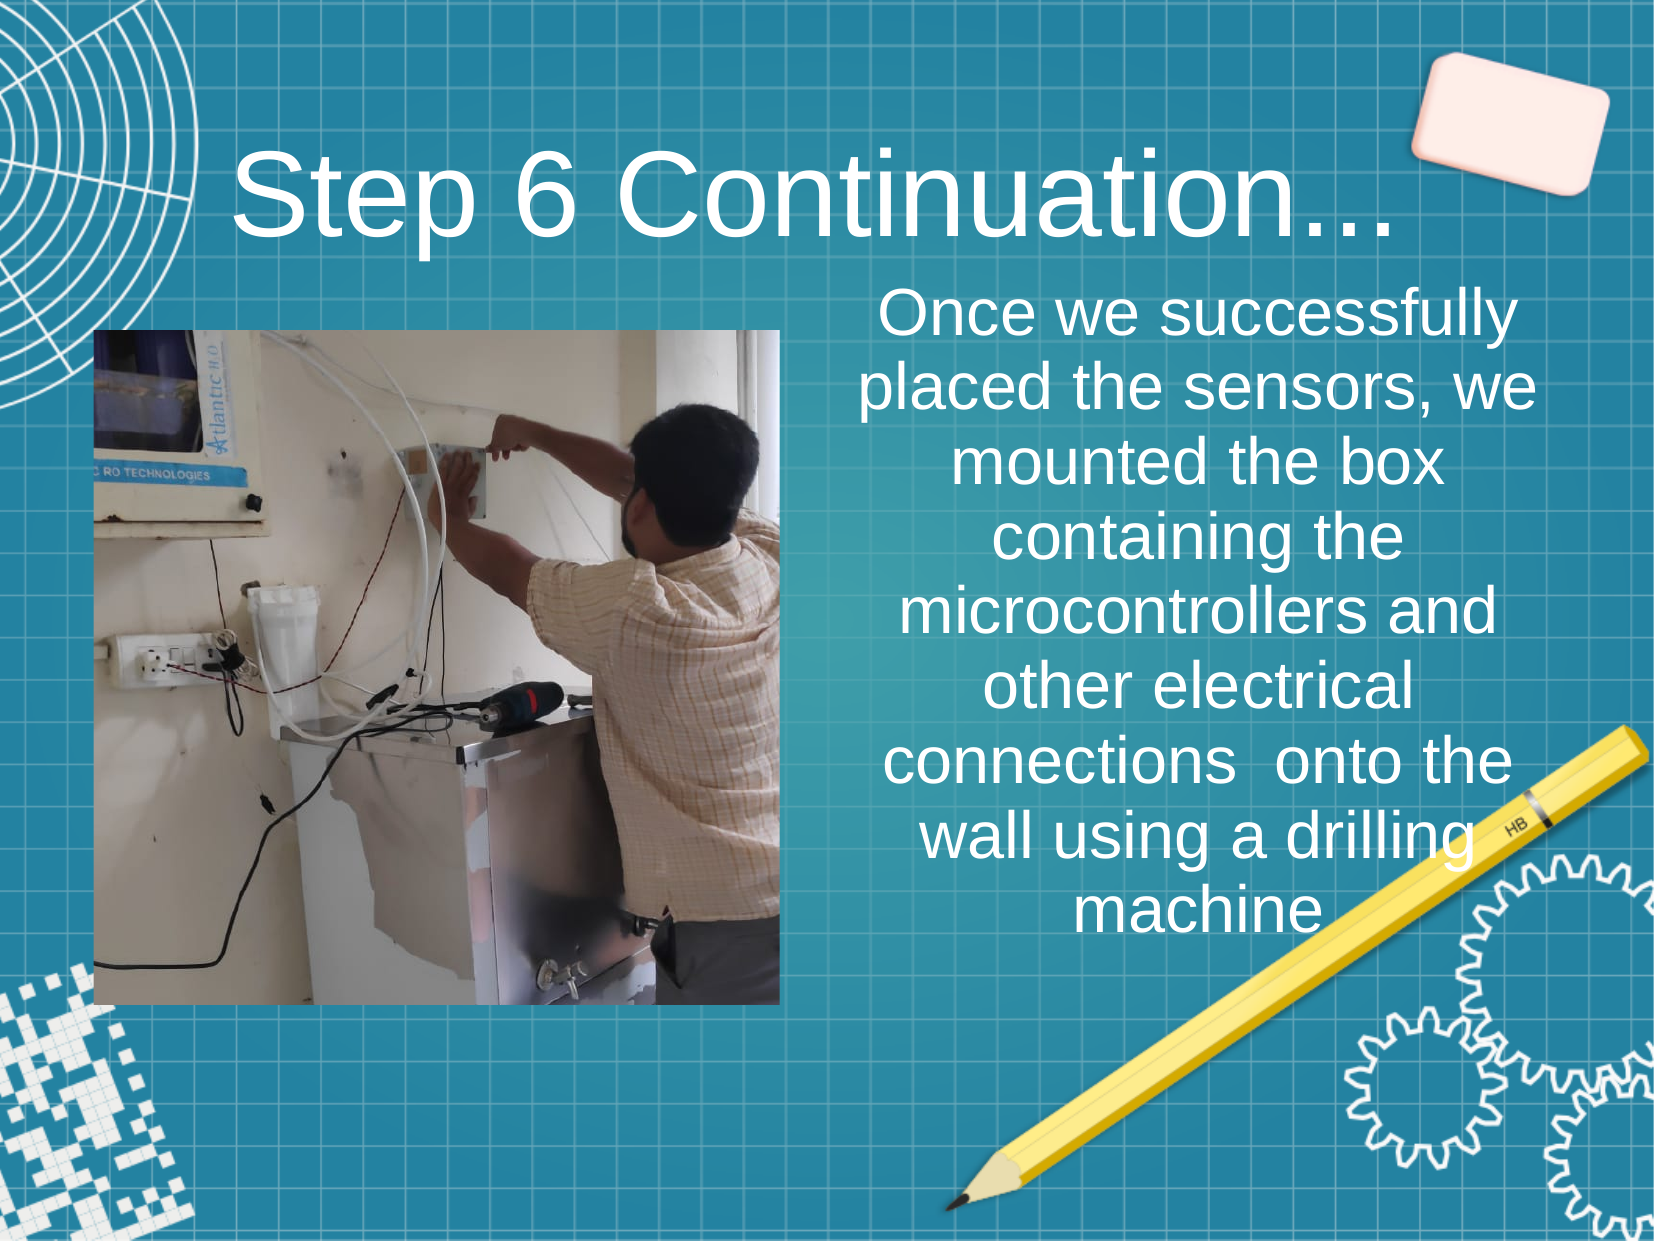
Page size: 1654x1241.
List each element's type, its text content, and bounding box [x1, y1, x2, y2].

text_box Once we successfully placed the sensors, we mounted the box containing the microcontrollers and other electrical connections onto the wall using a drilling machine [826, 274, 1571, 948]
title Step 6 Continuation... [224, 114, 1406, 275]
picture [0, 0, 1654, 1241]
